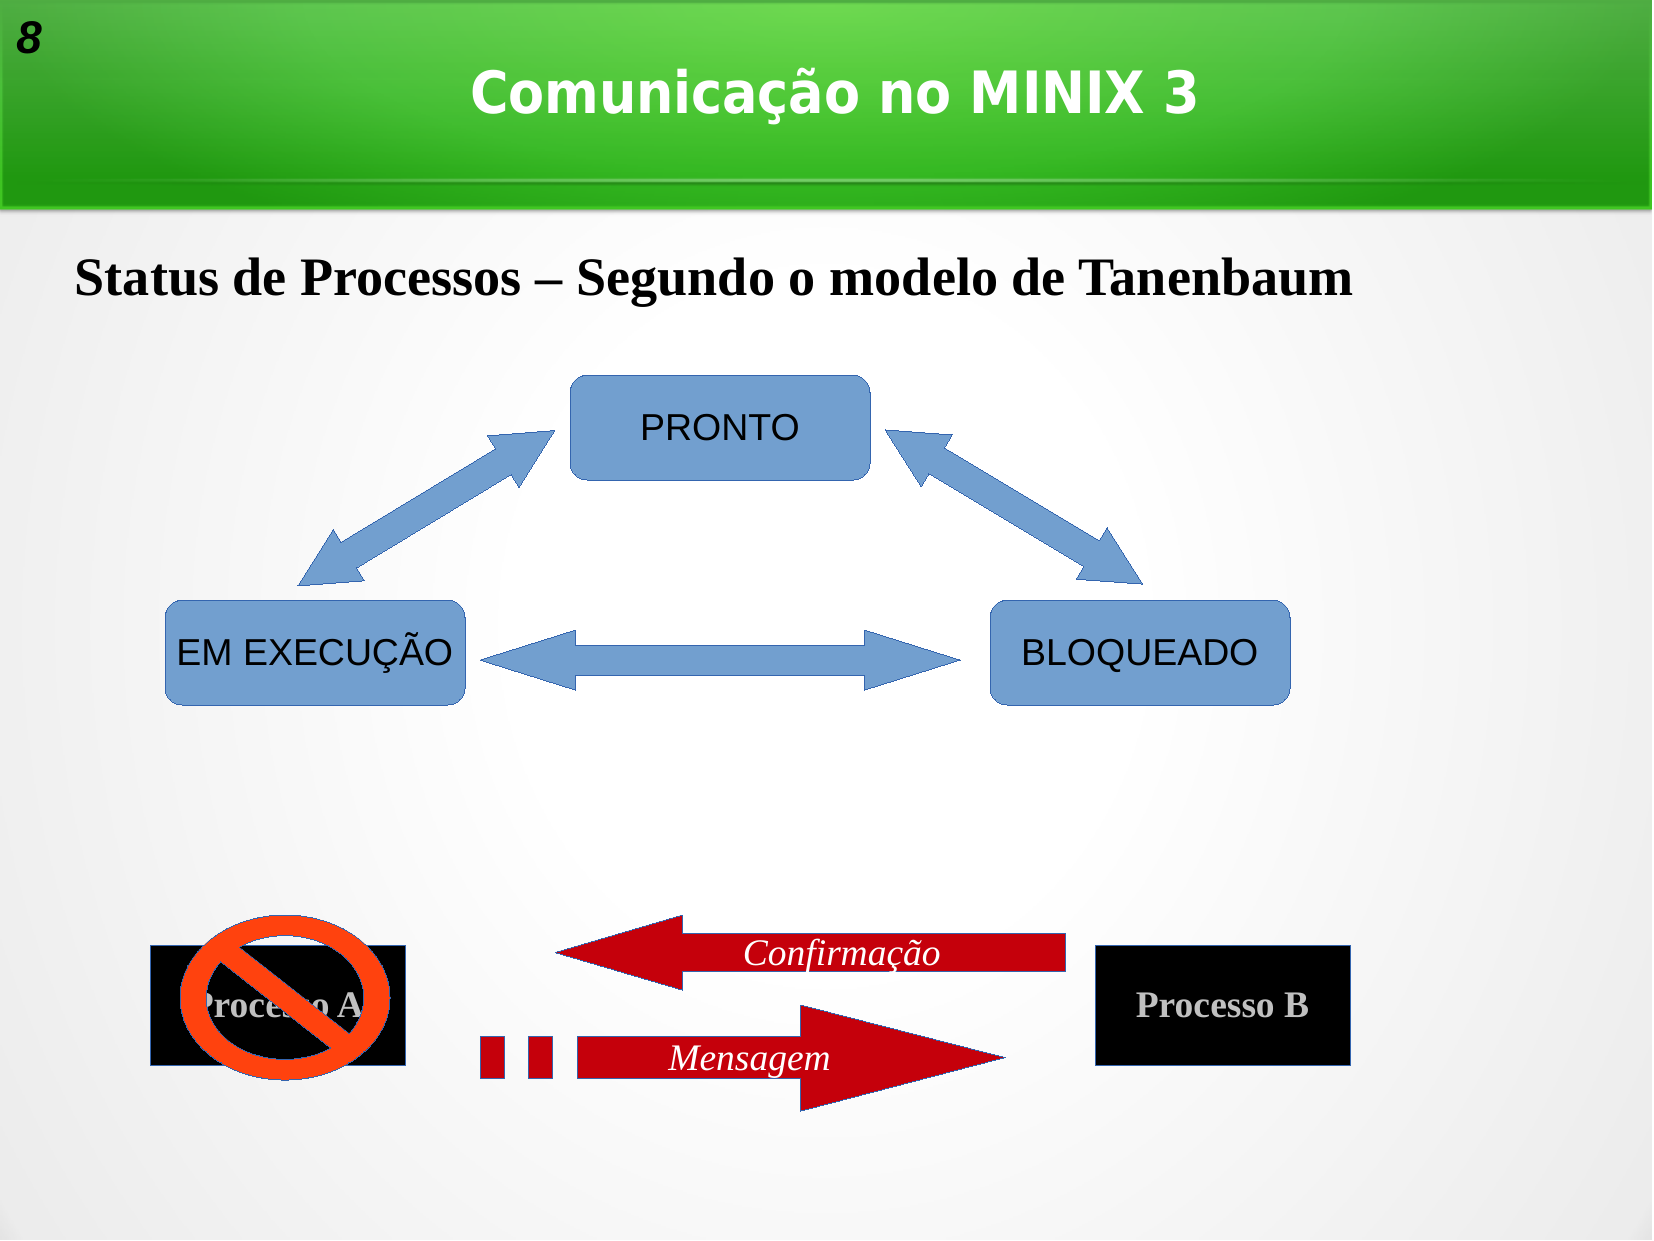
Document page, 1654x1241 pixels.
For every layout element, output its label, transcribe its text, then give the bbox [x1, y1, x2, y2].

text_box BLOQUEADO [990, 600, 1291, 706]
text_box [480, 630, 961, 691]
text_box PRONTO [570, 375, 871, 481]
text_box Processo A [241, 945, 363, 1032]
text_box Processo A [346, 945, 406, 1066]
text_box Mensagem [480, 1036, 505, 1079]
text_box EM EXECUÇÃO [165, 600, 466, 706]
text_box Comunicação no MINIX 3 [455, 52, 1216, 136]
text_box [885, 429, 1143, 585]
text_box [297, 430, 555, 586]
text_box Processo A [207, 963, 329, 1059]
text_box Confirmação [555, 915, 1066, 991]
text_box Processo A [150, 945, 224, 1066]
text_box Mensagem [528, 1036, 553, 1079]
text_box [180, 915, 391, 1081]
text_box Status de Processos – Segundo o modelo de Tanenbaum [60, 240, 1371, 315]
text_box Processo B [1095, 945, 1351, 1066]
text_box Mensagem [577, 1005, 1006, 1112]
